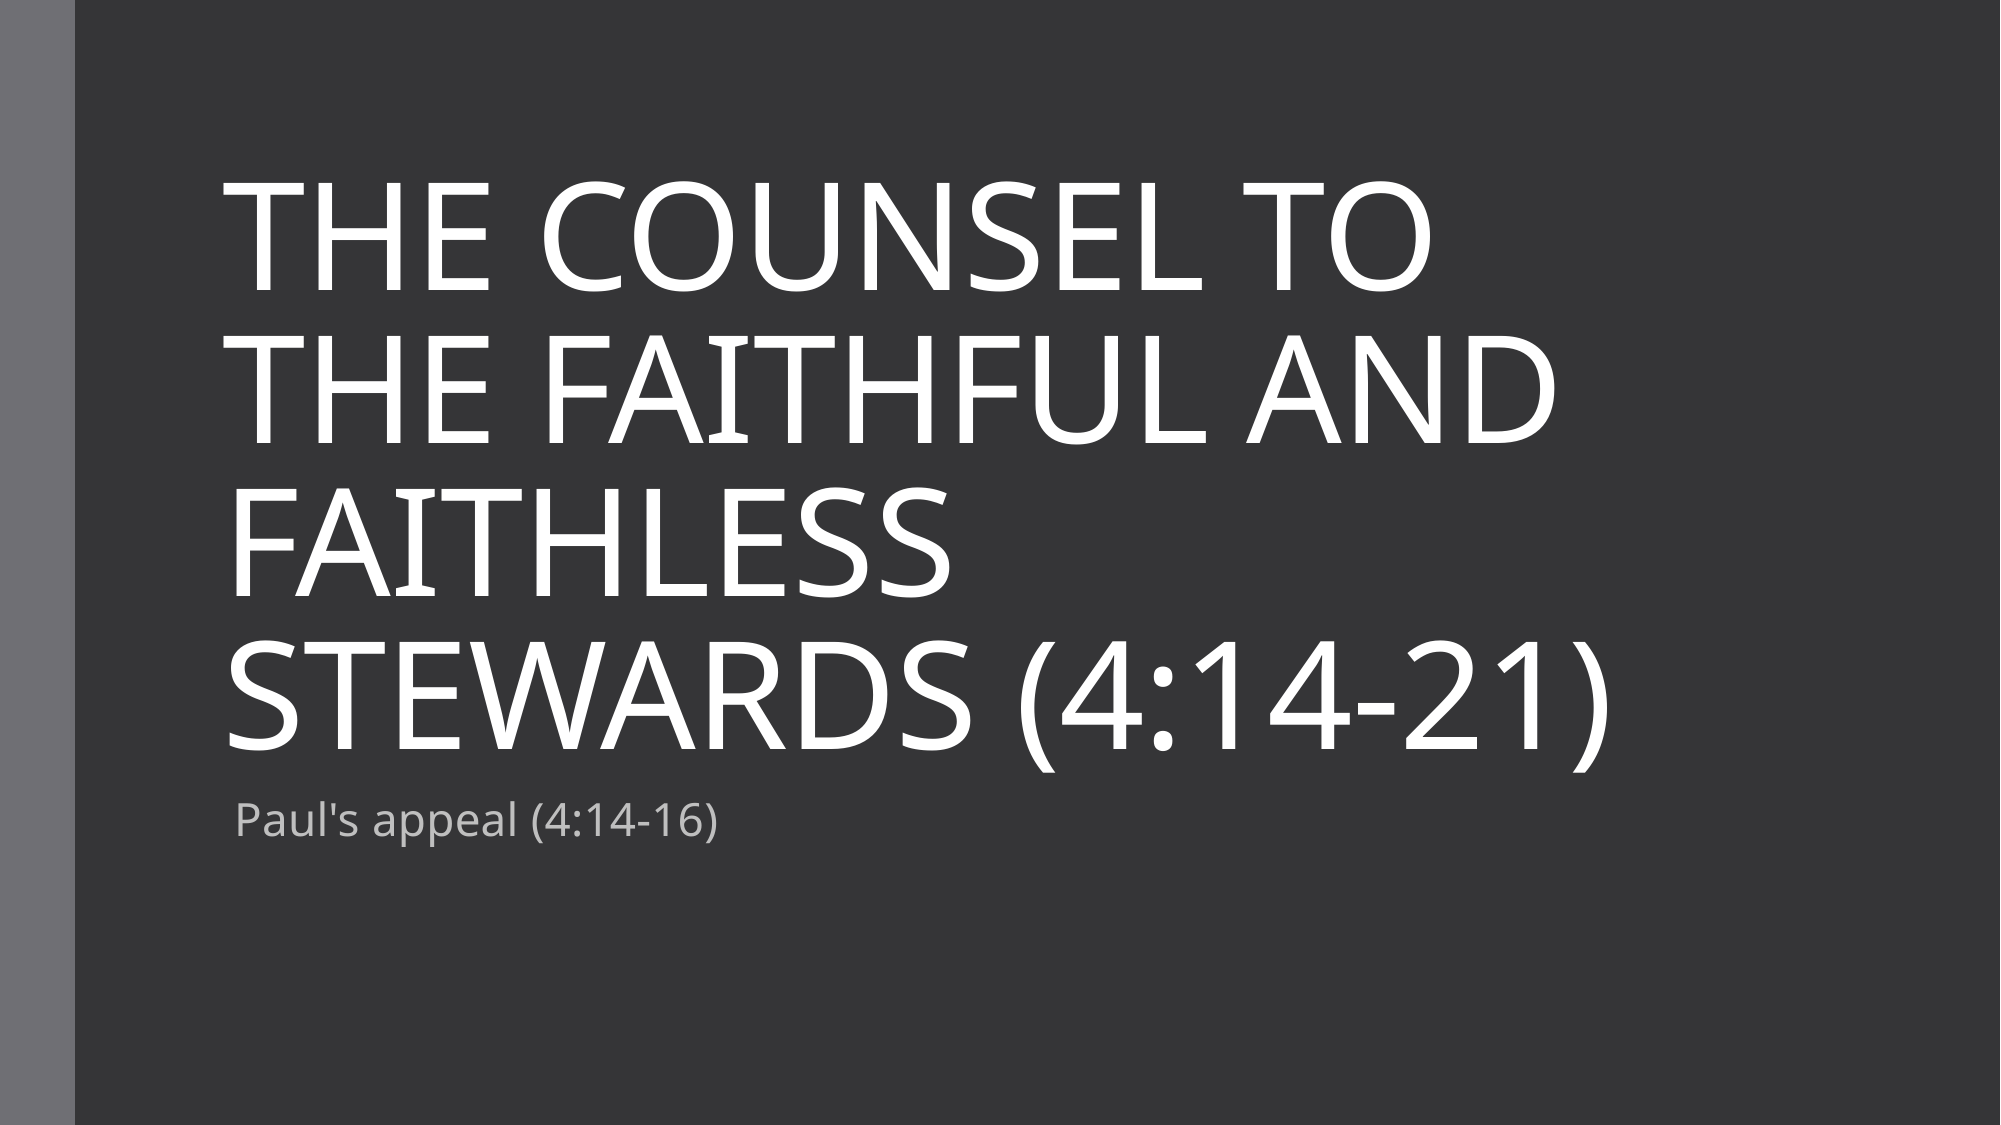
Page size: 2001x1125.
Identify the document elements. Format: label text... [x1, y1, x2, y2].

title THE COUNSEL TO THE FAITHFUL AND FAITHLESS STEWARDS (4:14-21) [206, 124, 1752, 787]
subtitle Paul's appeal (4:14-16) [206, 787, 1752, 1066]
